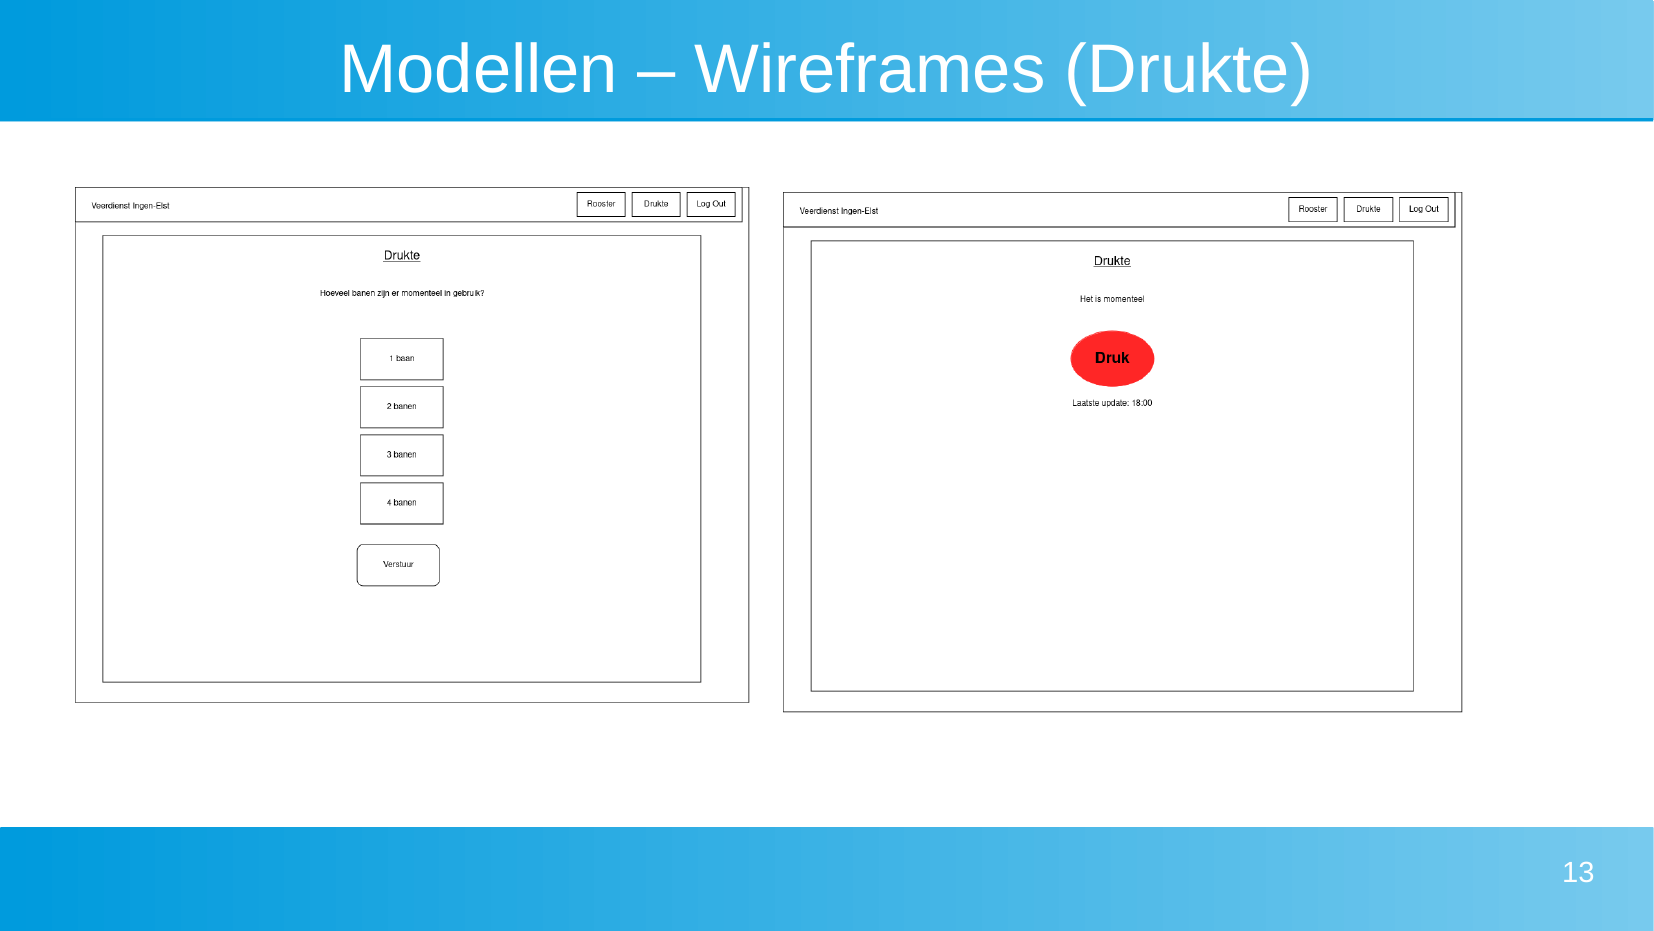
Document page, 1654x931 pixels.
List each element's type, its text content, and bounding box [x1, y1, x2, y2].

picture [75, 187, 750, 704]
picture [783, 192, 1463, 713]
title Modellen – Wireframes (Drukte) [59, 29, 1595, 108]
